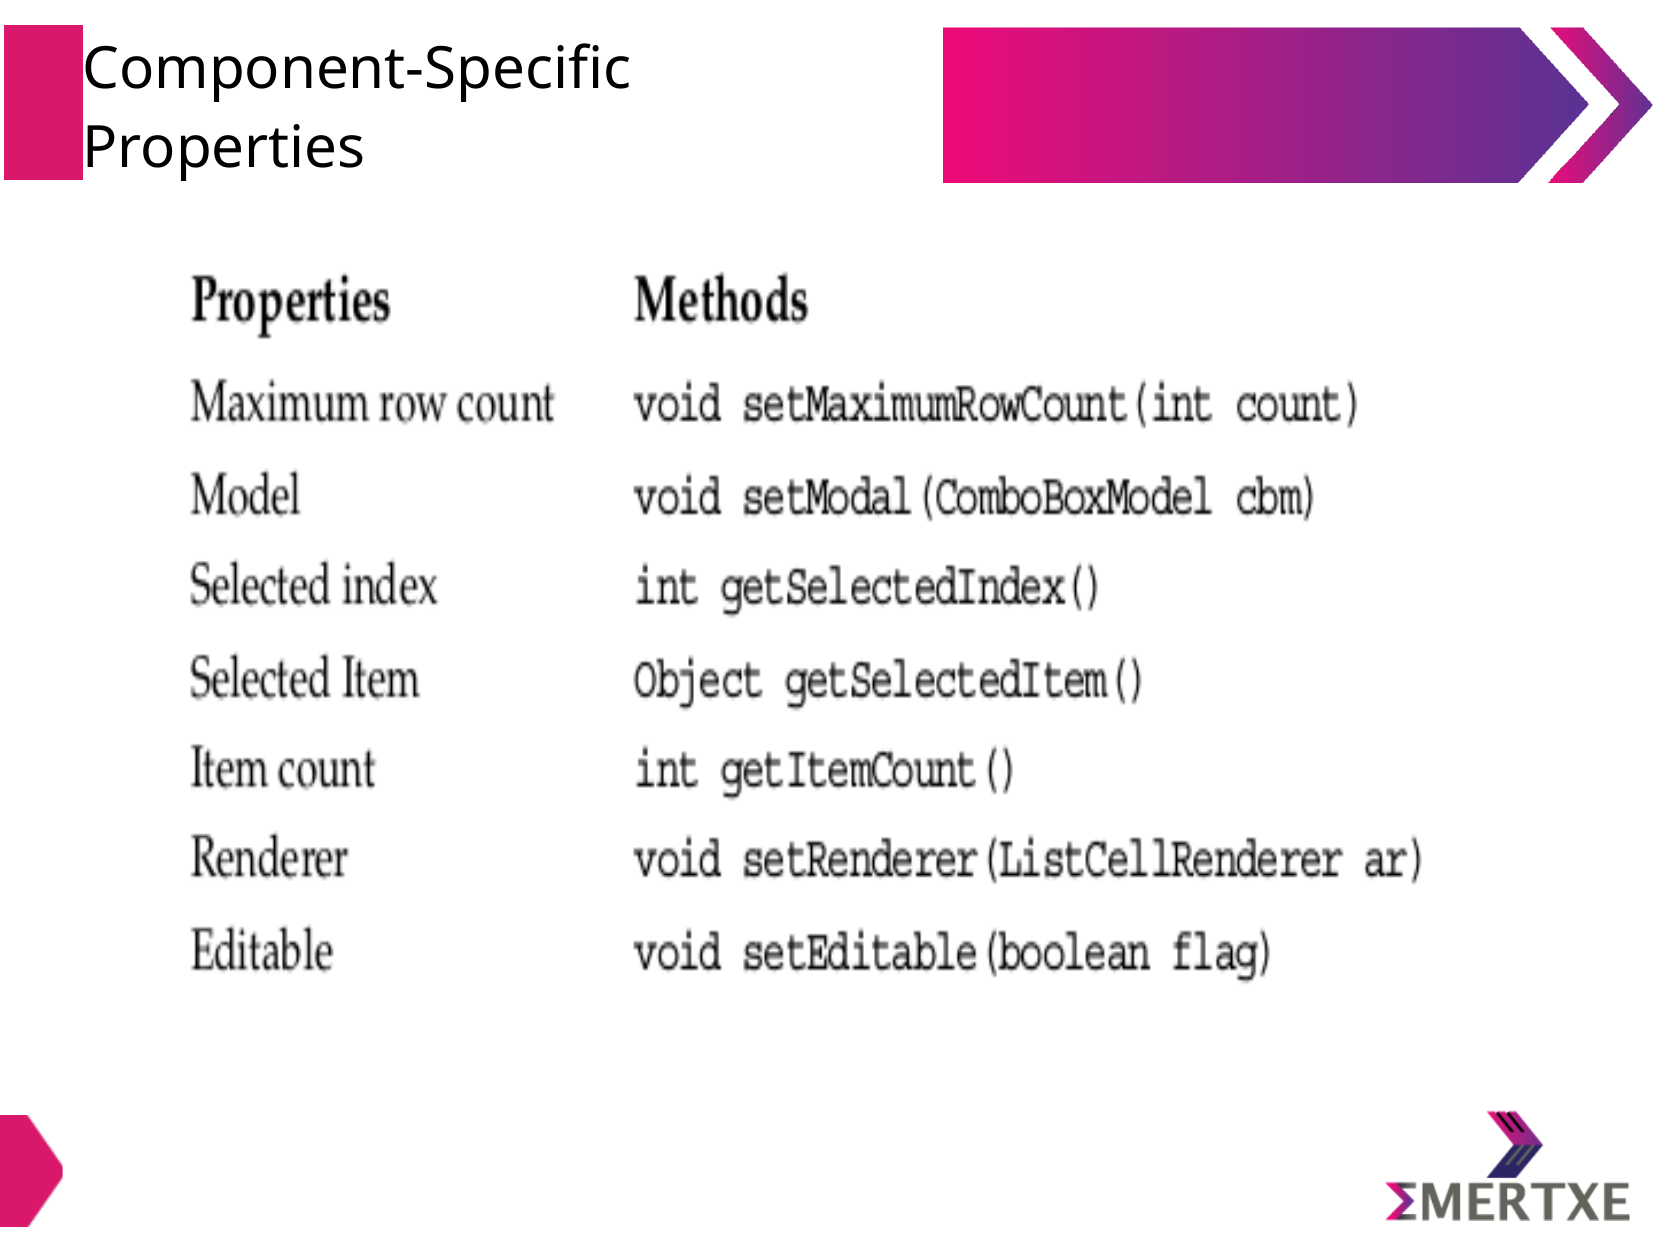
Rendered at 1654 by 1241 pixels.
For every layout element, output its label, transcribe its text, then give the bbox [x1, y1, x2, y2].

picture [1571, 27, 1653, 183]
title Component-Specific Properties [82, 2, 1571, 210]
picture [150, 239, 1456, 1051]
picture [1385, 1107, 1631, 1221]
